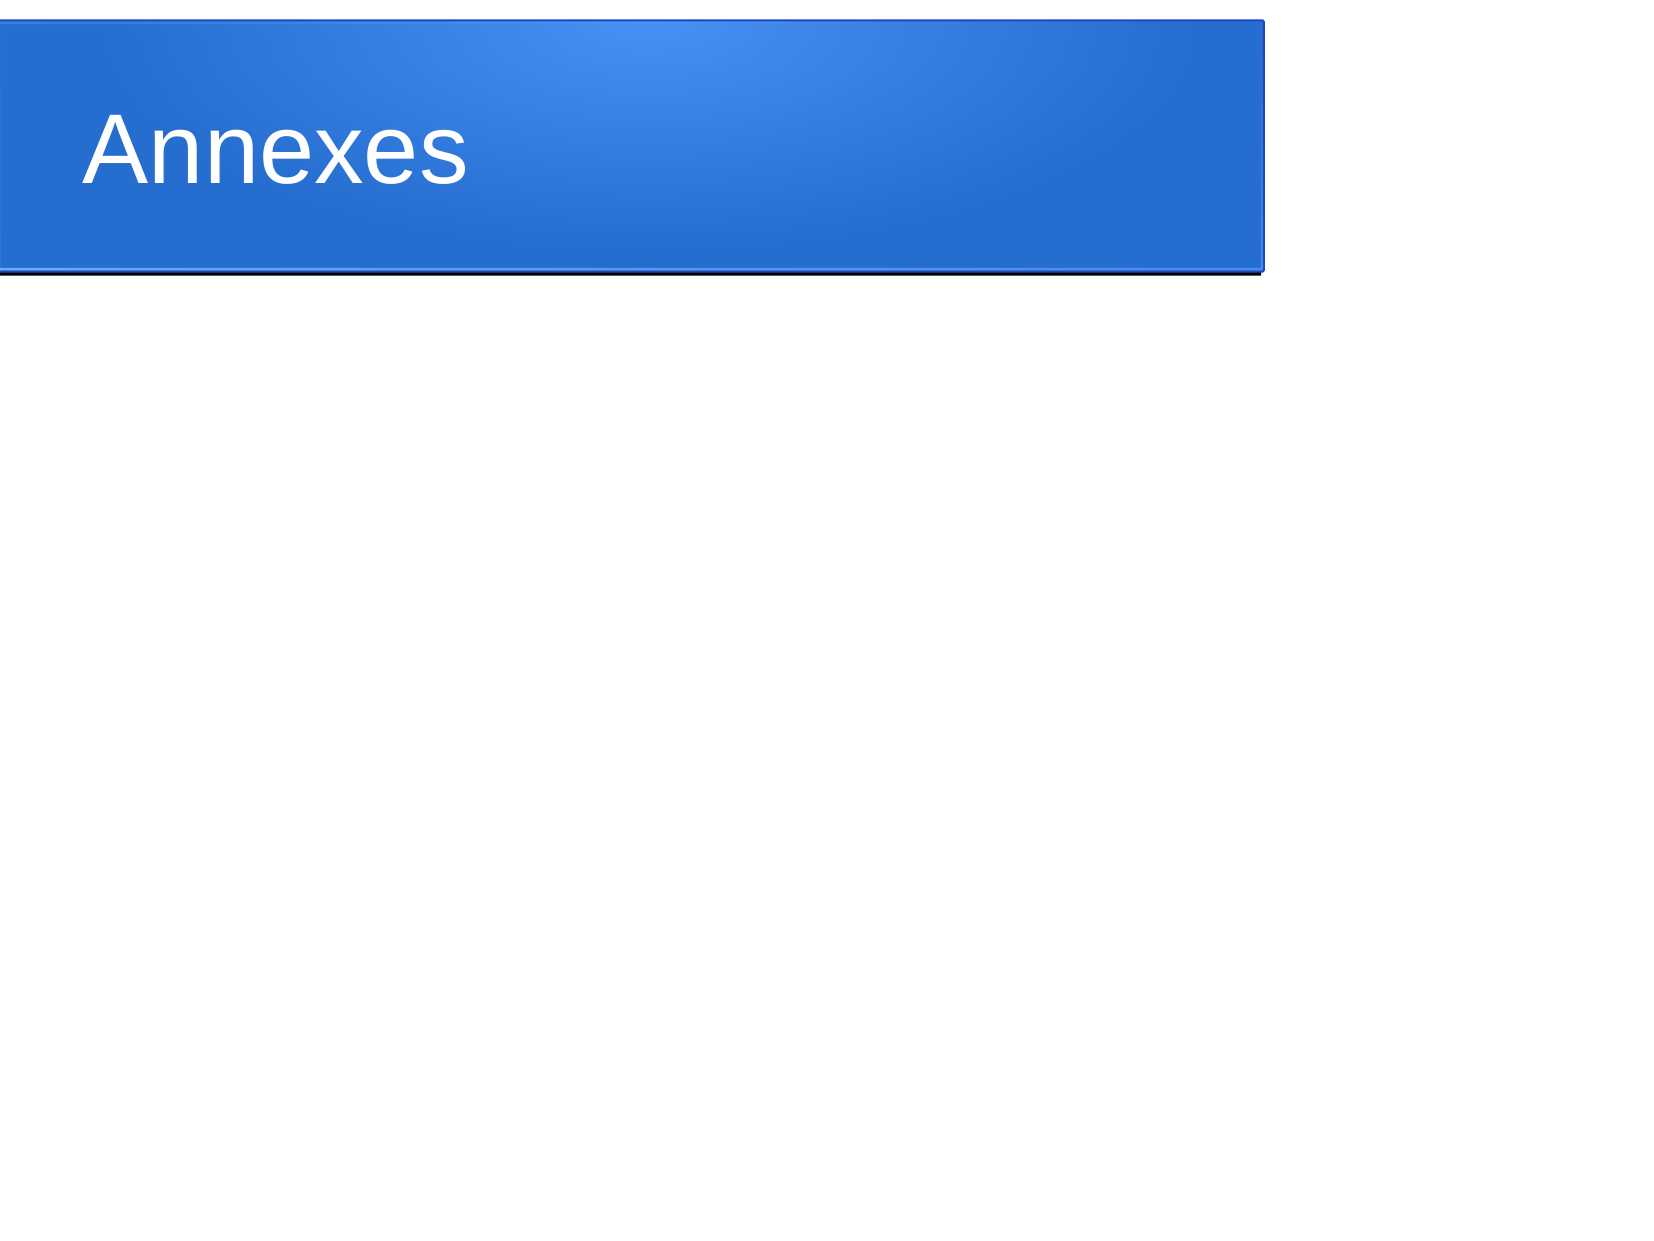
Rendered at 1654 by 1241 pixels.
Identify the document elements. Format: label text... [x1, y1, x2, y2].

title Annexes [82, 47, 1235, 252]
